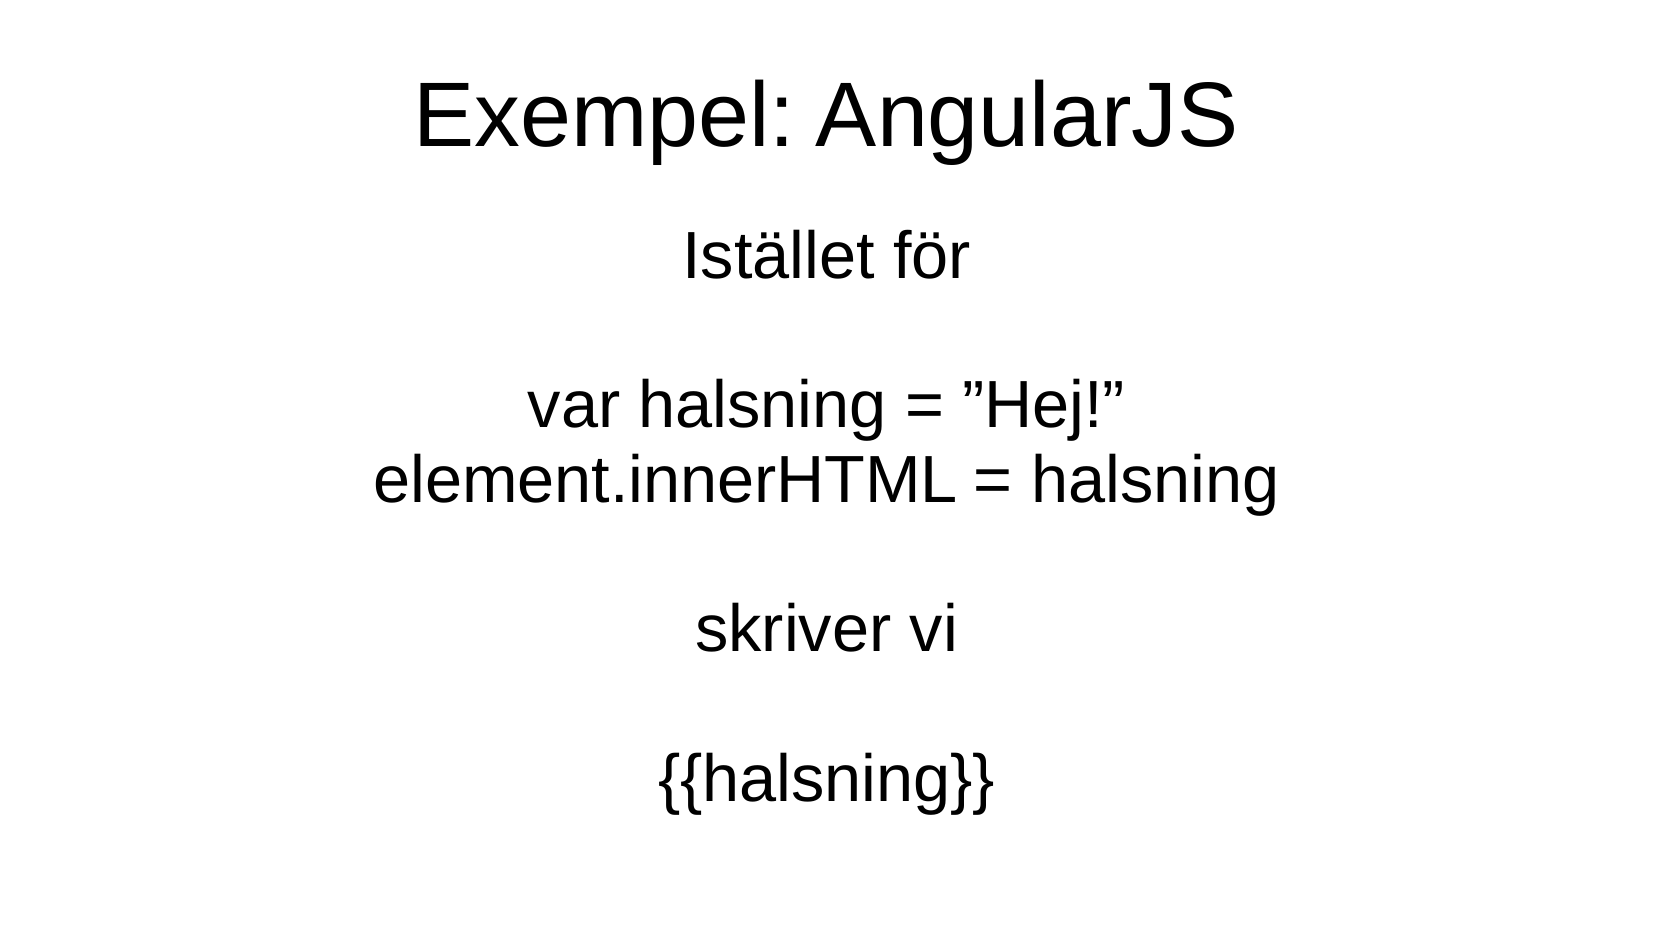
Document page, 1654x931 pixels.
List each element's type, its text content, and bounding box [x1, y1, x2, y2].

title Exempel: AngularJS [82, 37, 1571, 193]
subtitle Istället för var halsning = ”Hej!” element.innerHTML = halsning skriver vi {{halsning}} [82, 217, 1571, 816]
